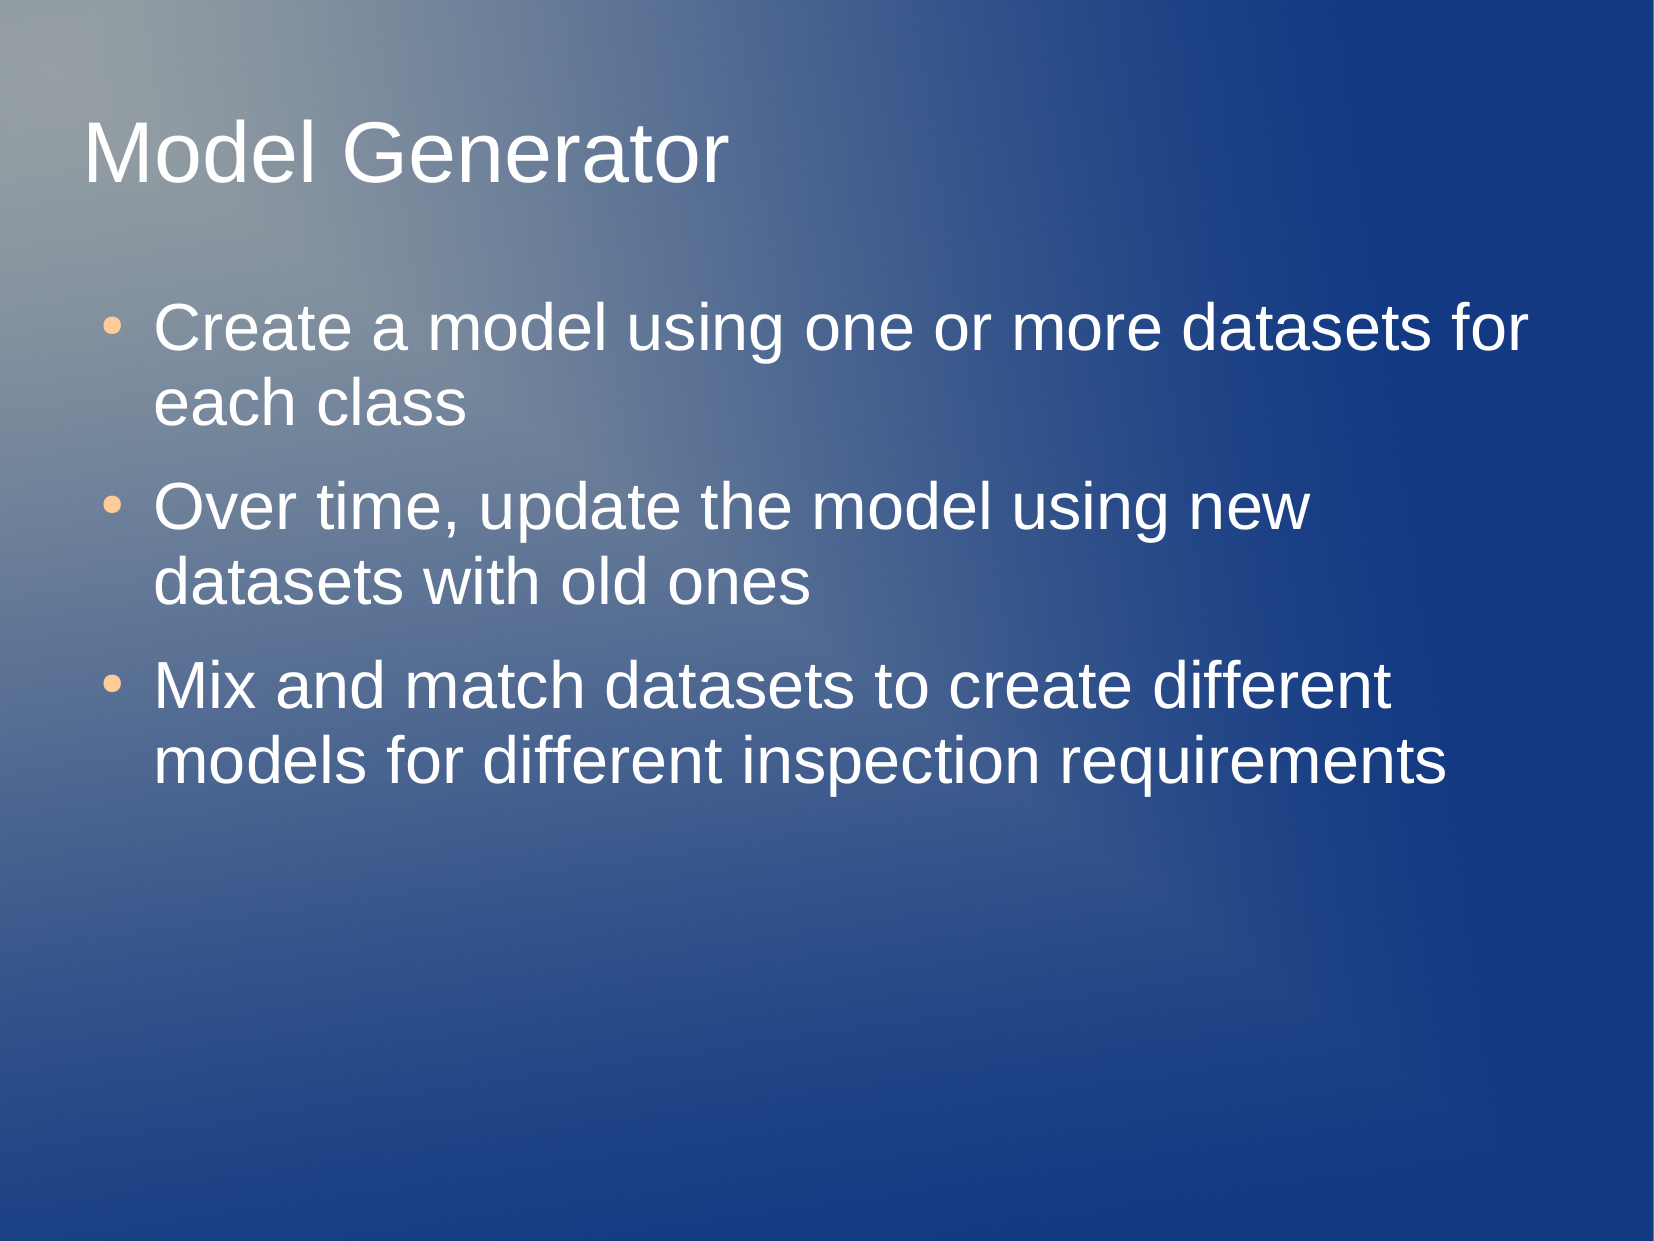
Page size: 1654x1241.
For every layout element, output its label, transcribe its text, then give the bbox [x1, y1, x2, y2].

picture [0, 0, 1654, 1241]
list Create a model using one or more datasets for each class Over time, update the model using new datasets with old ones Mix and match datasets to create different models for different inspection requirements [82, 290, 1571, 1109]
title Model Generator [82, 49, 1571, 257]
